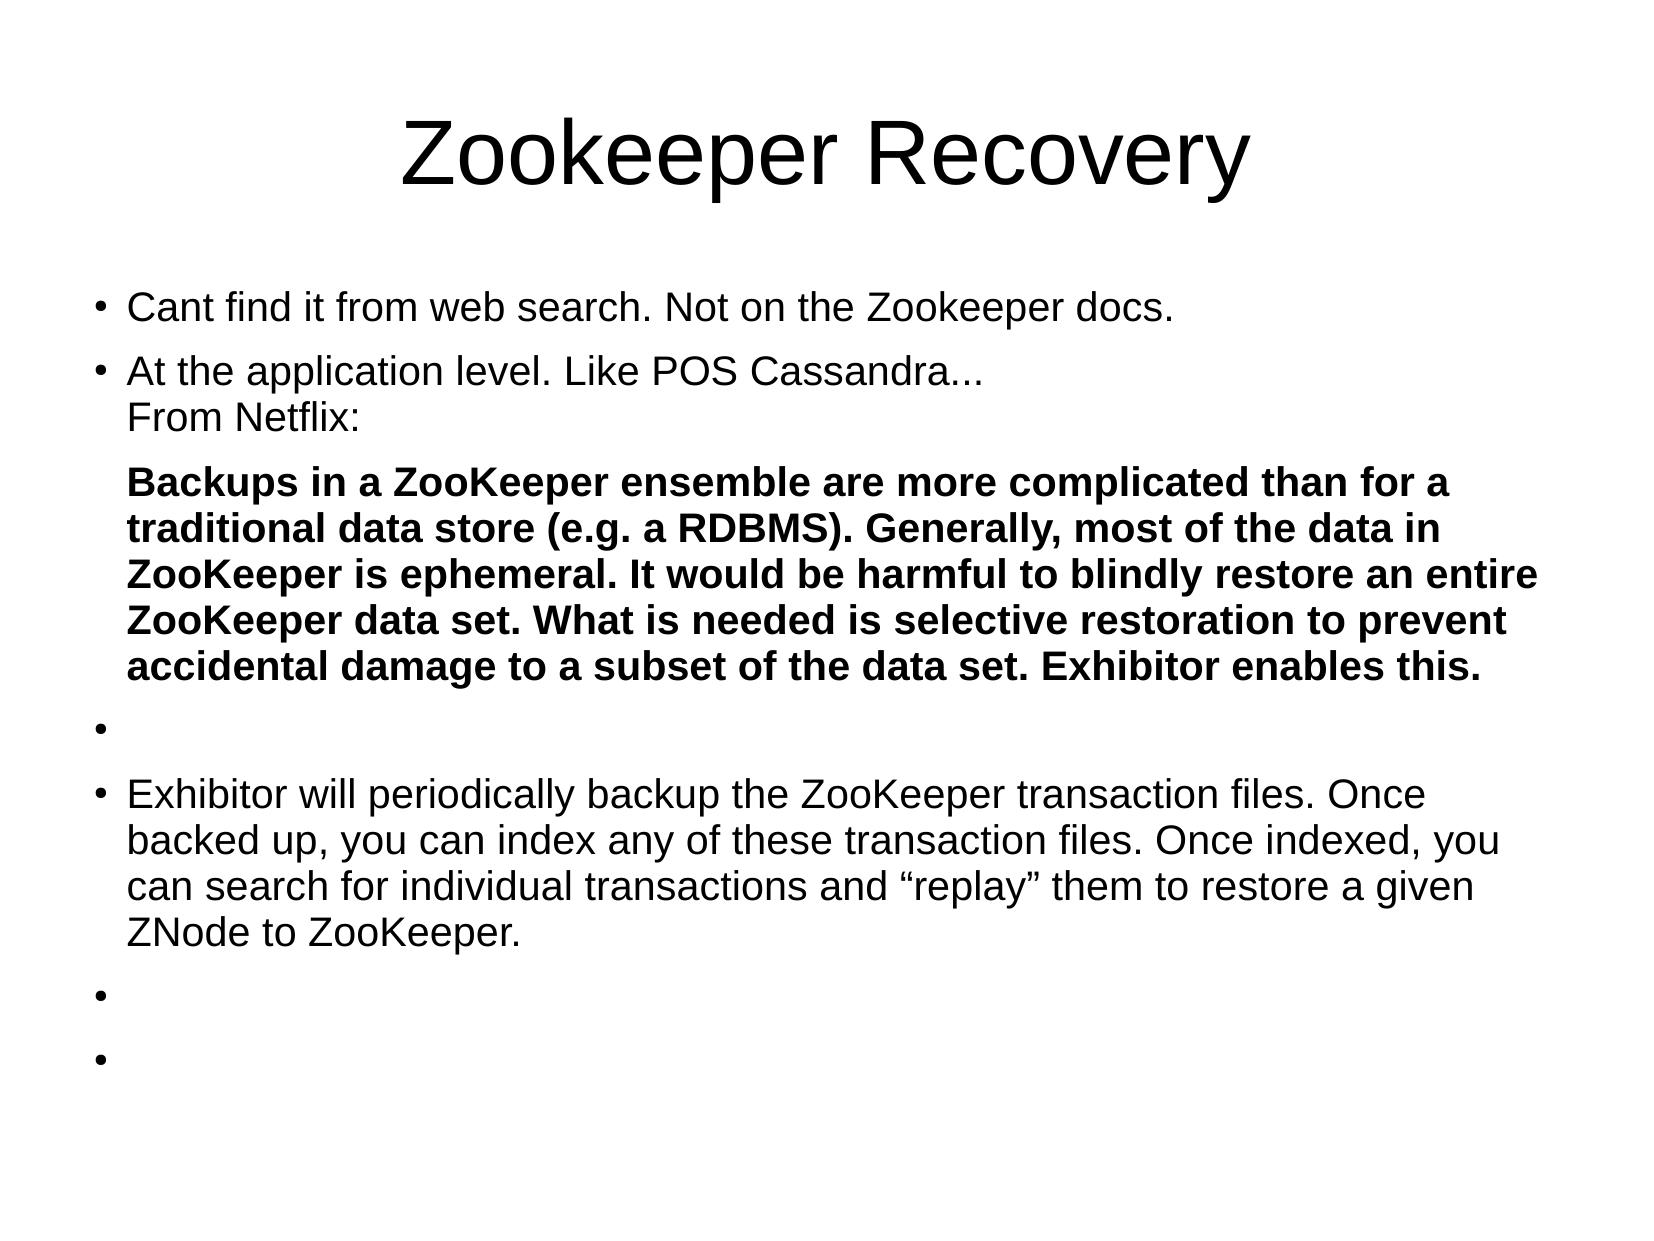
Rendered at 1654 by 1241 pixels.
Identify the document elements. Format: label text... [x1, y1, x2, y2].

list Cant find it from web search. Not on the Zookeeper docs. At the application level. Like POS Cassandra... From Netflix: Backups in a ZooKeeper ensemble are more complicated than for a traditional data store (e.g. a RDBMS). Generally, most of the data in ZooKeeper is ephemeral. It would be harmful to blindly restore an entire ZooKeeper data set. What is needed is selective restoration to prevent accidental damage to a subset of the data set. Exhibitor enables this. Exhibitor will periodically backup the ZooKeeper transaction files. Once backed up, you can index any of these transaction files. Once indexed, you can search for individual transactions and “replay” them to restore a given ZNode to ZooKeeper. [82, 284, 1571, 1004]
title Zookeeper Recovery [82, 49, 1571, 257]
